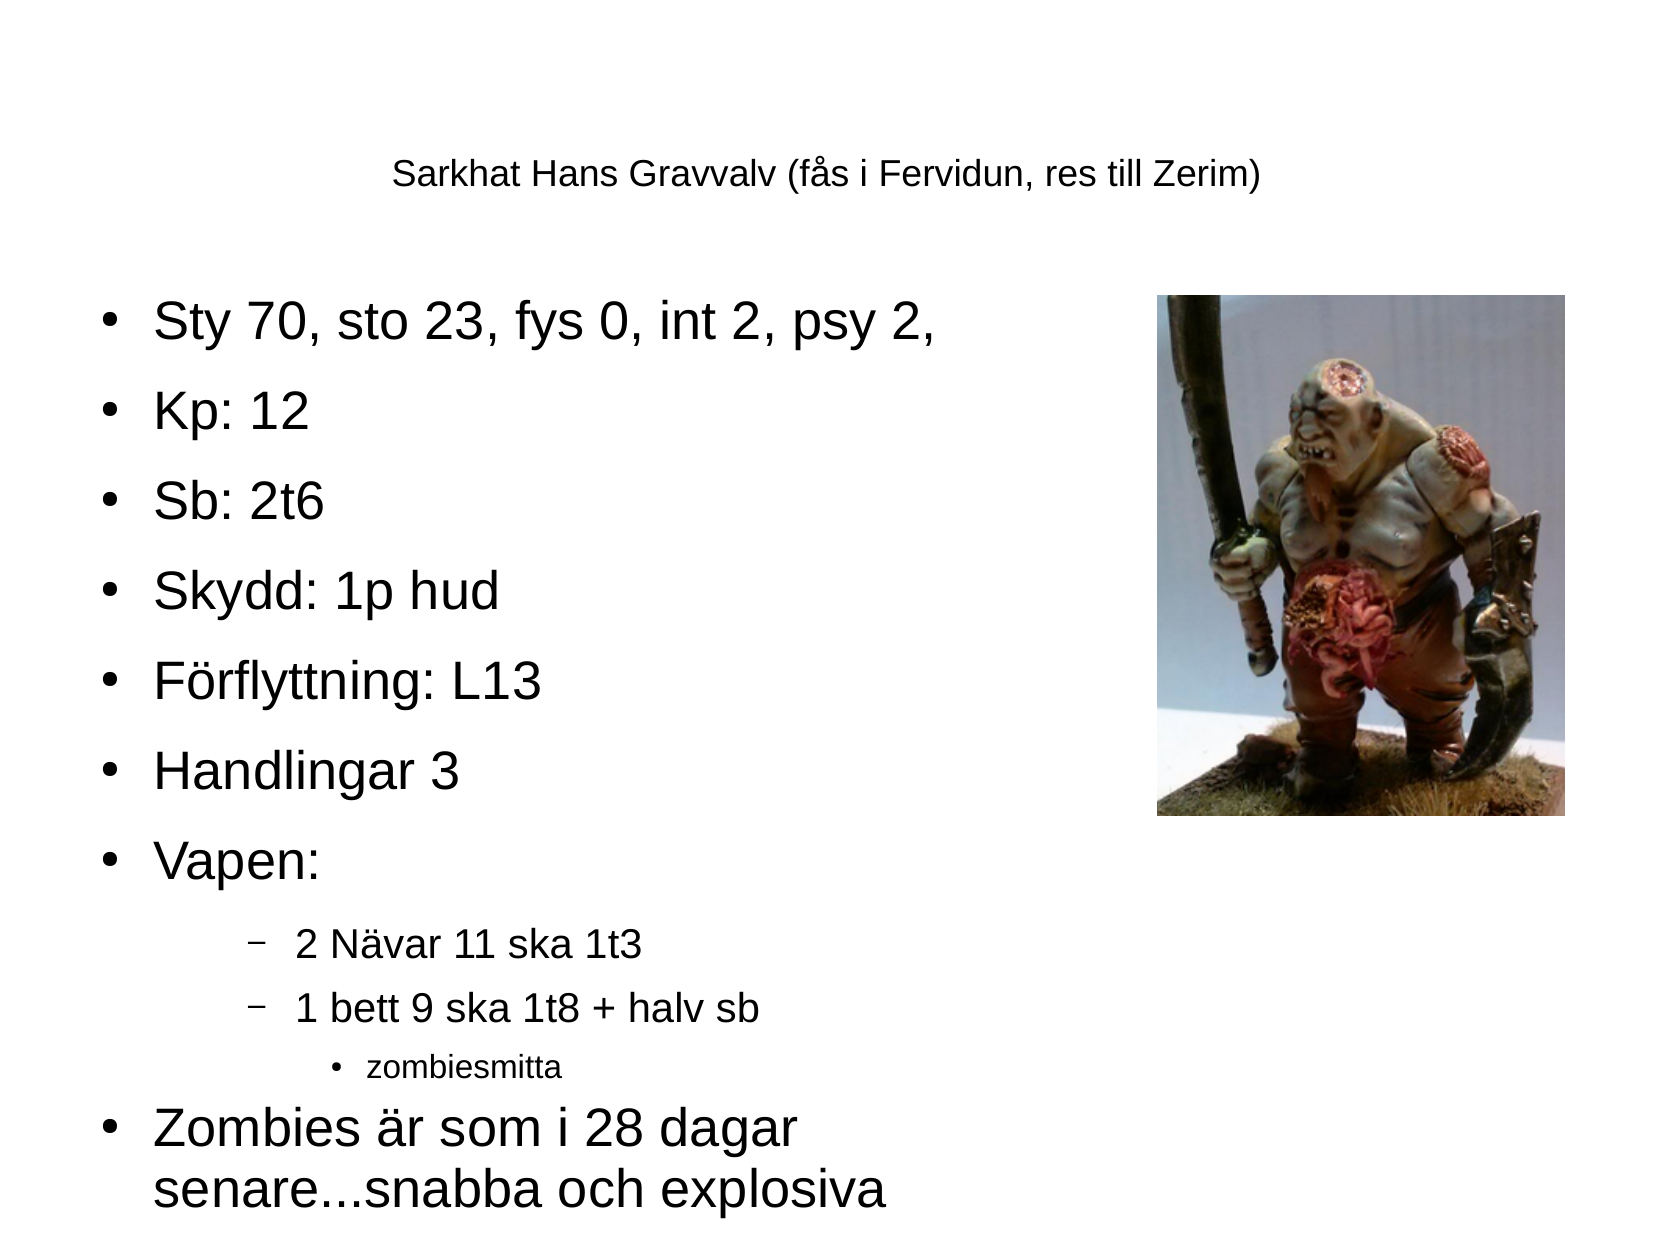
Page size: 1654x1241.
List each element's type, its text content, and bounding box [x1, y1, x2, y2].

list Sty 70, sto 23, fys 0, int 2, psy 2, Kp: 12 Sb: 2t6 Skydd: 1p hud Förflyttning: L13 Handlingar 3 Vapen: 2 Nävar 11 ska 1t3 1 bett 9 ska 1t8 + halv sb zombiesmitta Zombies är som i 28 dagar senare...snabba och explosiva [82, 290, 1152, 1220]
title Sarkhat Hans Gravvalv (fås i Fervidun, res till Zerim) [82, 49, 1571, 257]
picture [1157, 295, 1565, 816]
